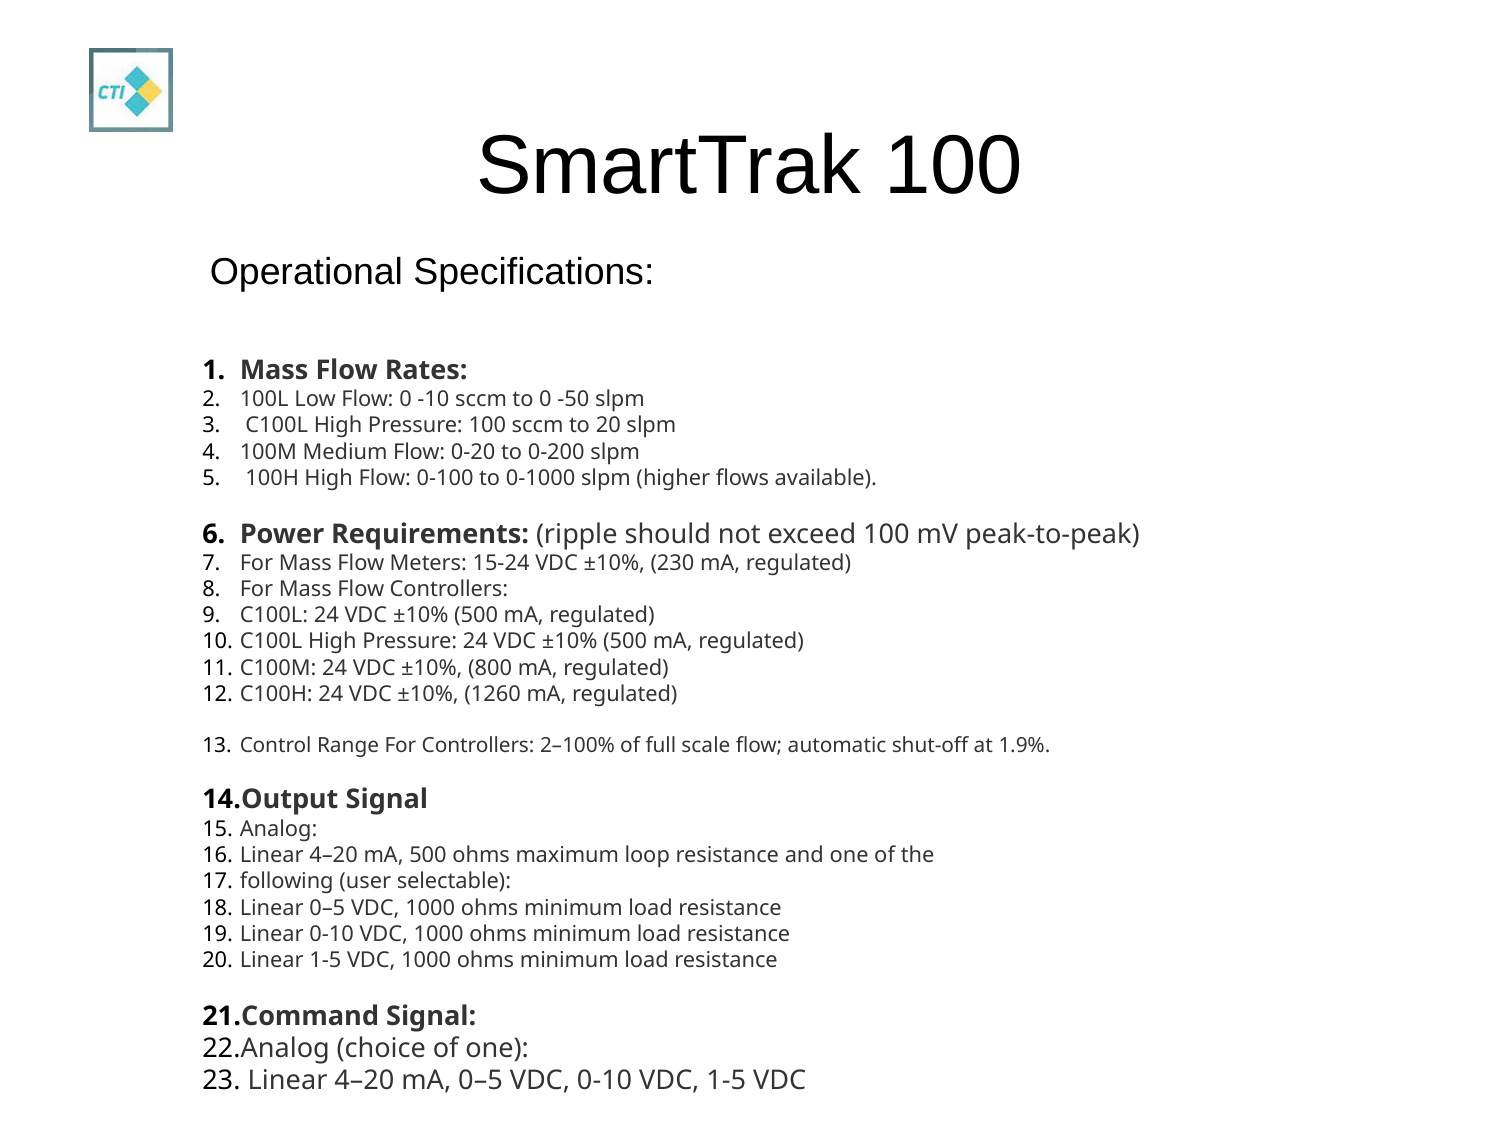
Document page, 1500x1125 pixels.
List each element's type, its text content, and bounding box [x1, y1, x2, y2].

text_box Mass Flow Rates: 100L Low Flow: 0 -10 sccm to 0 -50 slpm C100L High Pressure: 100 sccm to 20 slpm 100M Medium Flow: 0-20 to 0-200 slpm 100H High Flow: 0-100 to 0-1000 slpm (higher flows available). Power Requirements: (ripple should not exceed 100 mV peak-to-peak) For Mass Flow Meters: 15-24 VDC ±10%, (230 mA, regulated) For Mass Flow Controllers: C100L: 24 VDC ±10% (500 mA, regulated) C100L High Pressure: 24 VDC ±10% (500 mA, regulated) C100M: 24 VDC ±10%, (800 mA, regulated) C100H: 24 VDC ±10%, (1260 mA, regulated) Control Range For Controllers: 2–100% of full scale flow; automatic shut-off at 1.9%. Output Signal Analog: Linear 4–20 mA, 500 ohms maximum loop resistance and one of the following (user selectable): Linear 0–5 VDC, 1000 ohms minimum load resistance Linear 0-10 VDC, 1000 ohms minimum load resistance Linear 1-5 VDC, 1000 ohms minimum load resistance Command Signal: Analog (choice of one): Linear 4–20 mA, 0–5 VDC, 0-10 VDC, 1-5 VDC [149, 345, 1380, 1106]
text_box Operational Specifications: [194, 239, 735, 297]
picture [89, 48, 173, 97]
text_box SmartTrak 100 [51, 97, 1449, 223]
